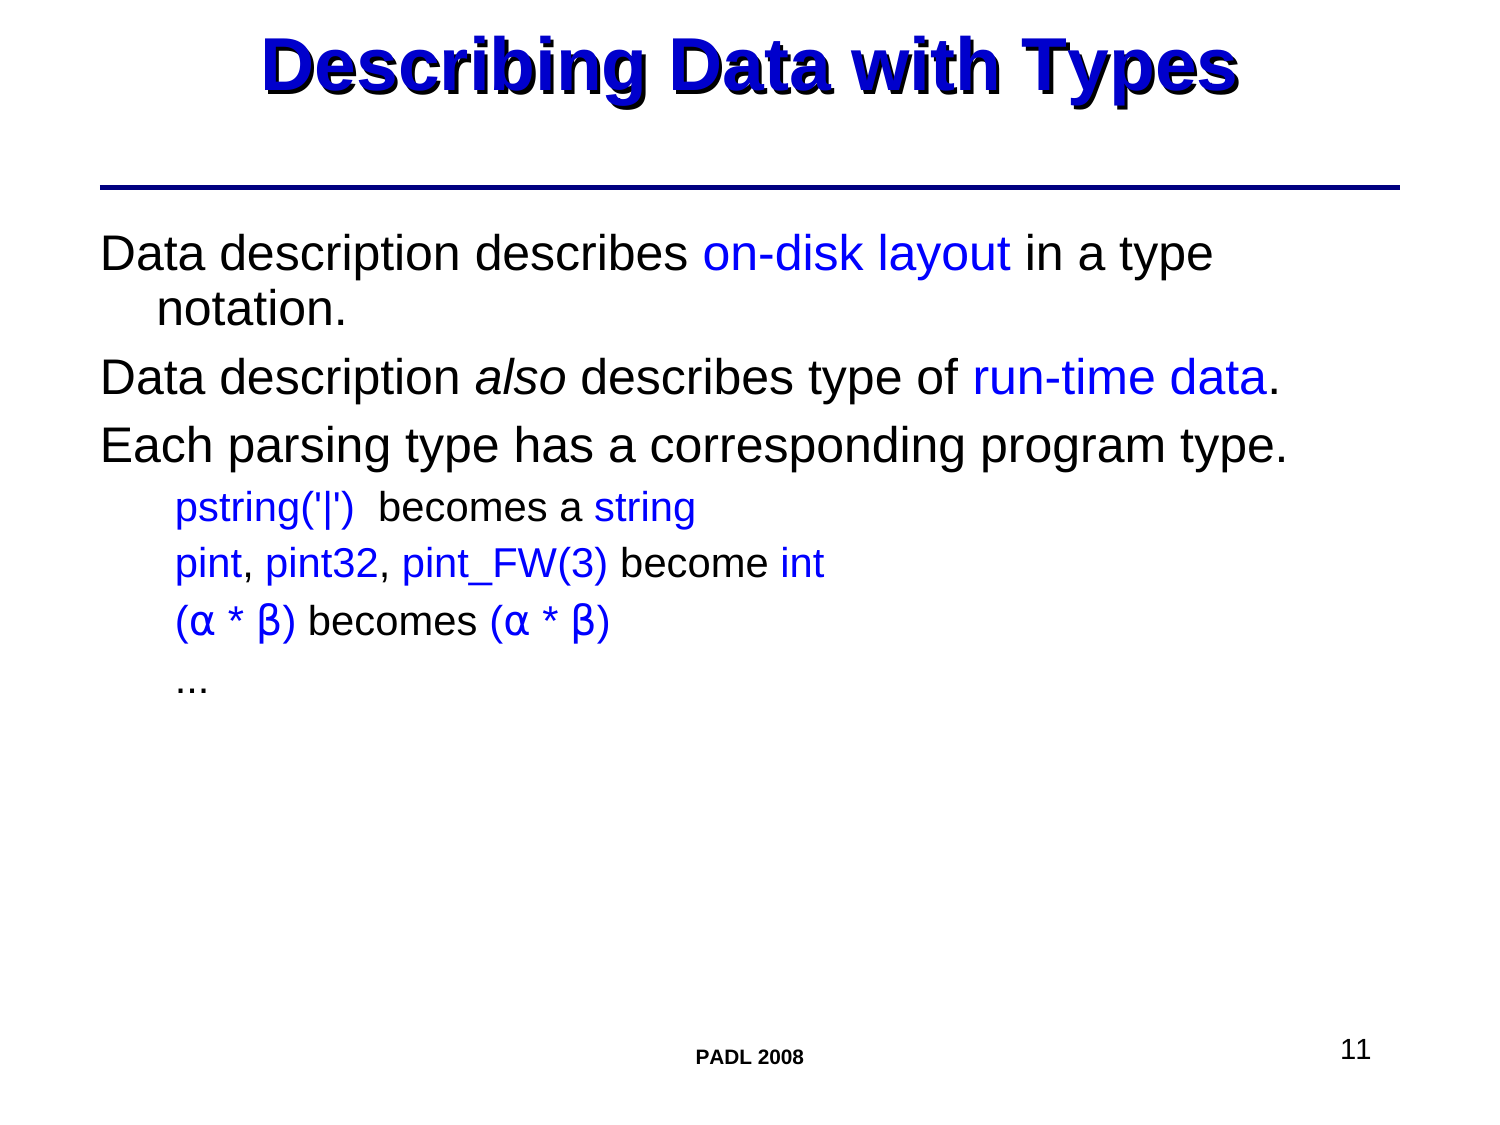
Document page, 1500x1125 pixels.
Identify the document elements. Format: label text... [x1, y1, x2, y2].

list Data description describes on-disk layout in a type notation. Data description also describes type of run-time data. Each parsing type has a corresponding program type. pstring('|') becomes a string pint, pint32, pint_FW(3) become int (α * β) becomes (α * β) ... [99, 224, 1375, 986]
title Describing Data with Types [99, 0, 1401, 156]
